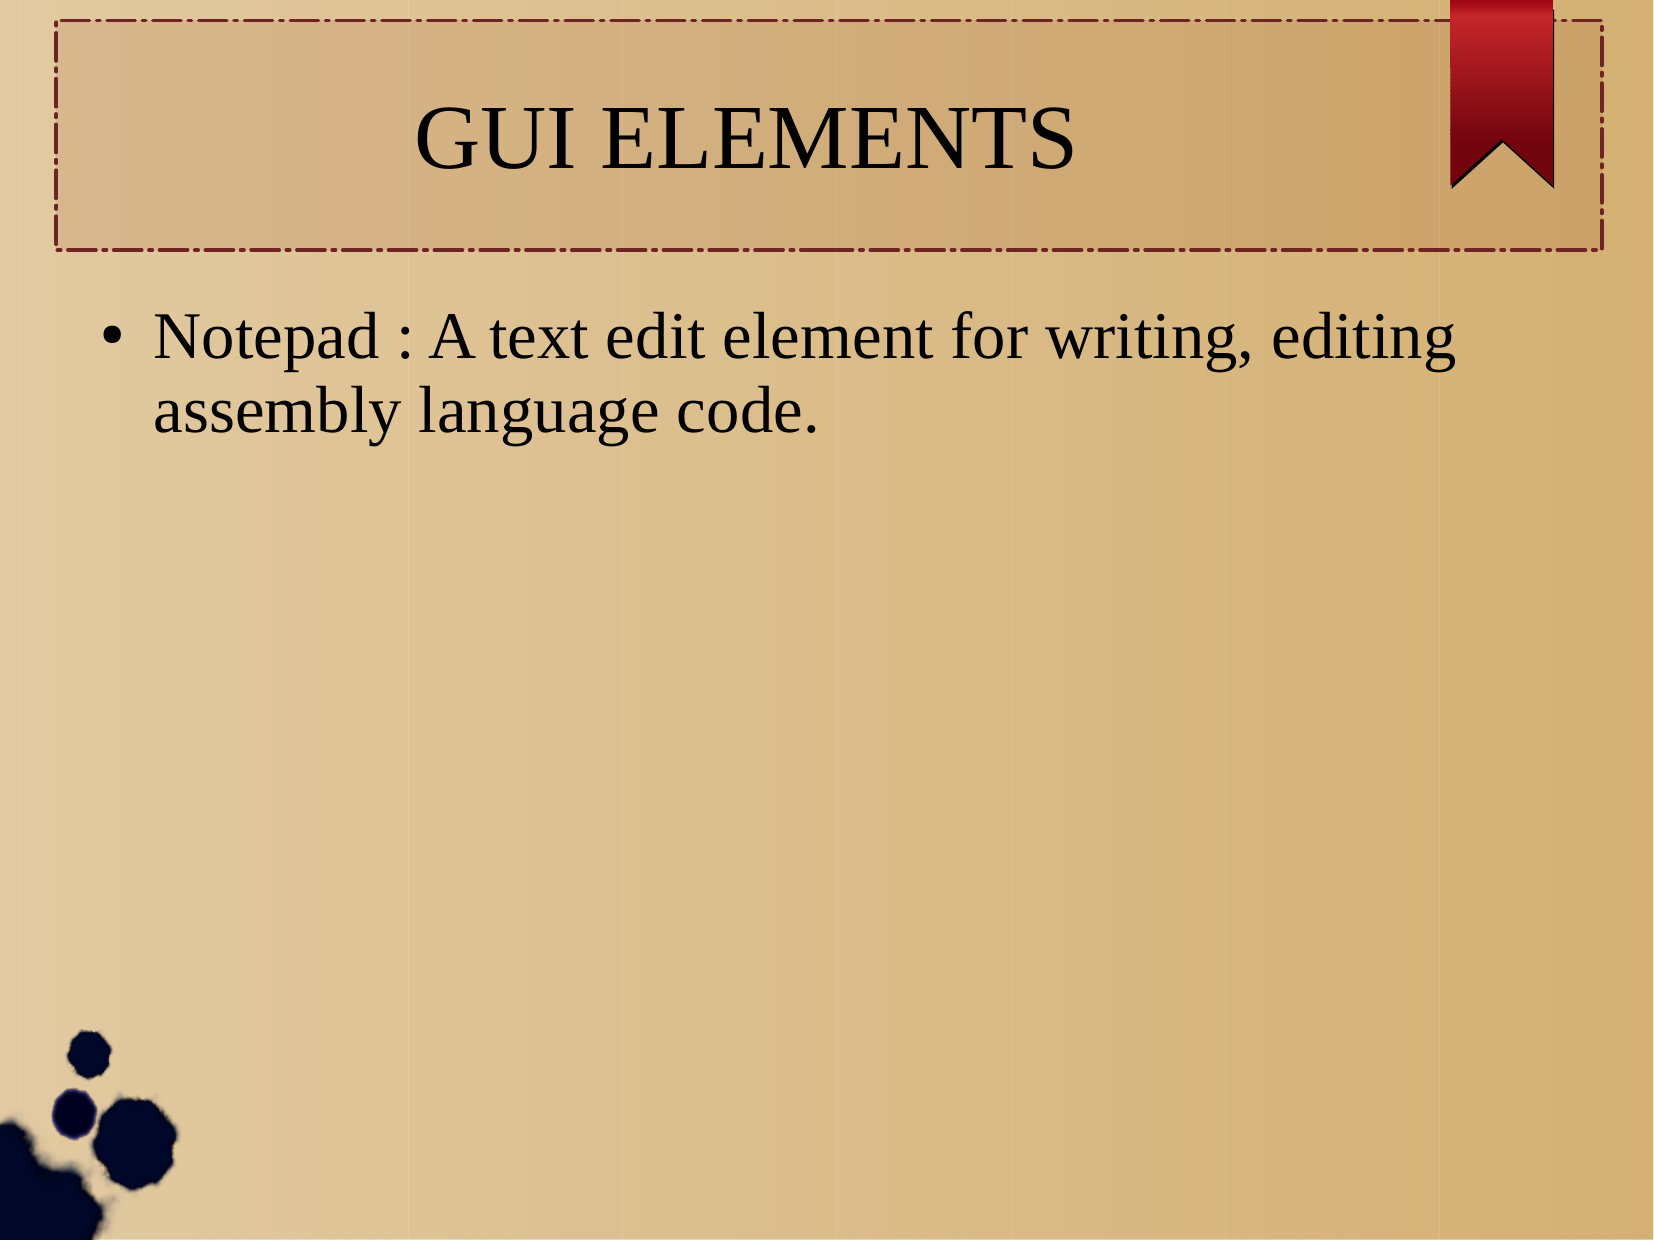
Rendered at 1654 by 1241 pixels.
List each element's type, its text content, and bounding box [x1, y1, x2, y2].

list Notepad : A text edit element for writing, editing assembly language code. [82, 299, 1571, 1019]
title GUI ELEMENTS [82, 47, 1412, 229]
